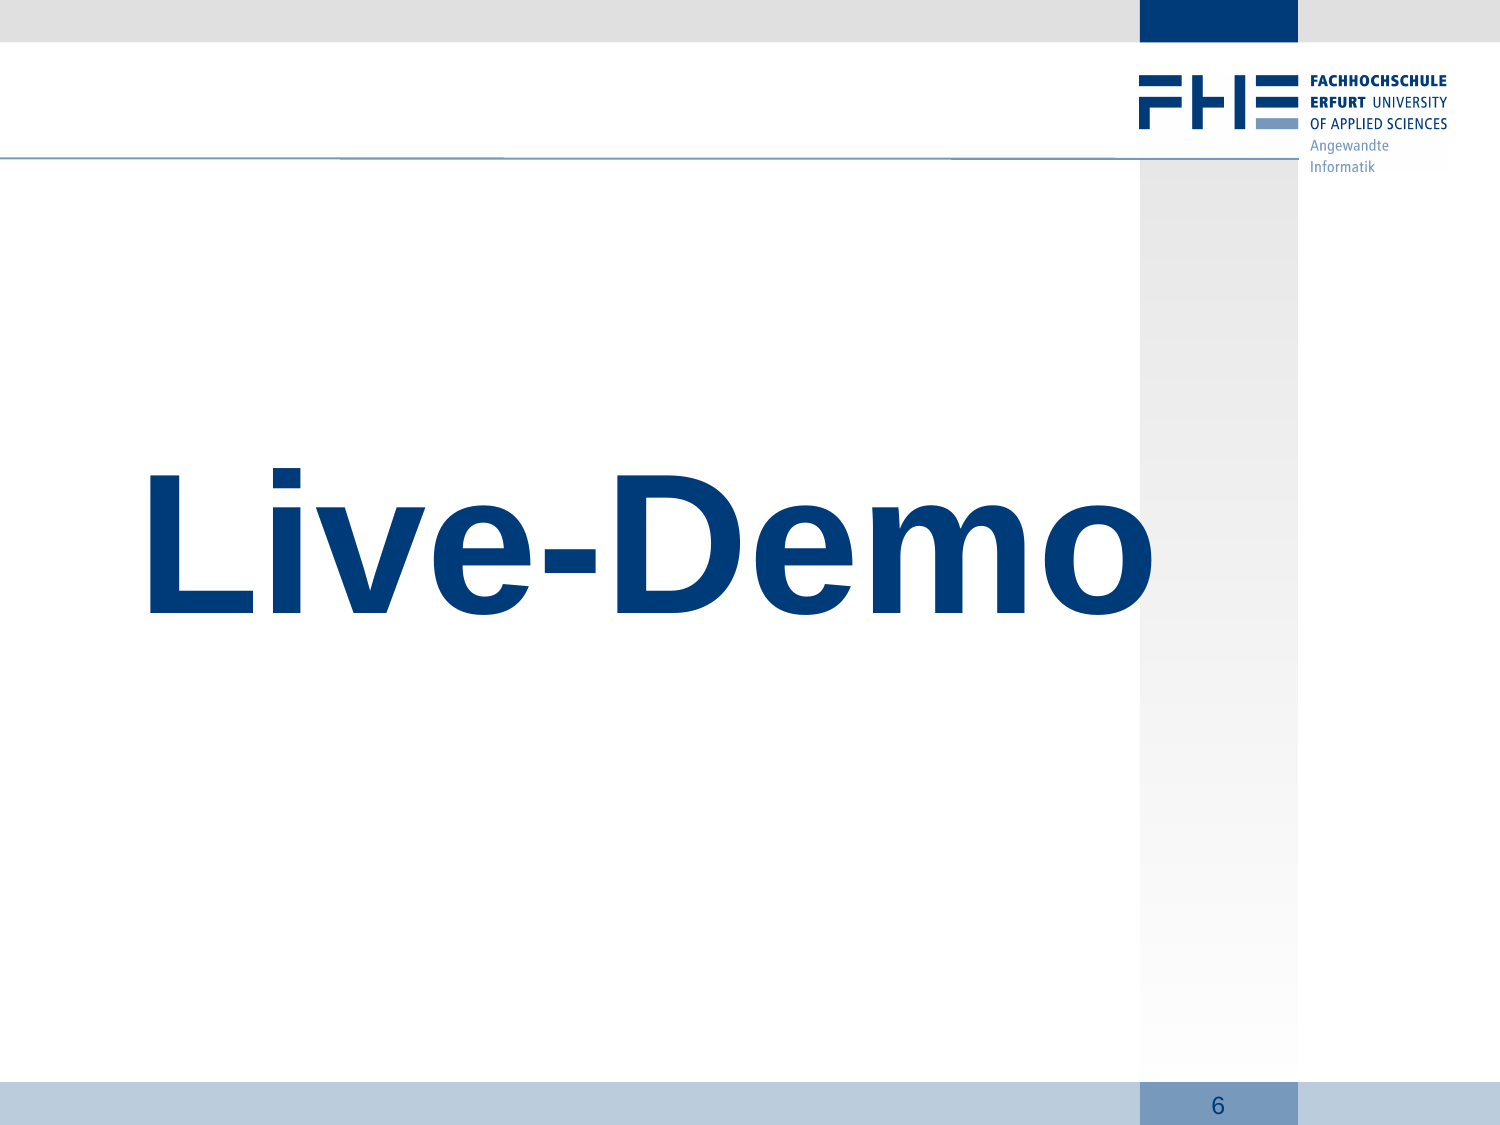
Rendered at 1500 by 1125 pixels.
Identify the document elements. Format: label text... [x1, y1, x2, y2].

picture [1139, 75, 1447, 172]
list Live-Demo [53, 172, 1500, 1083]
